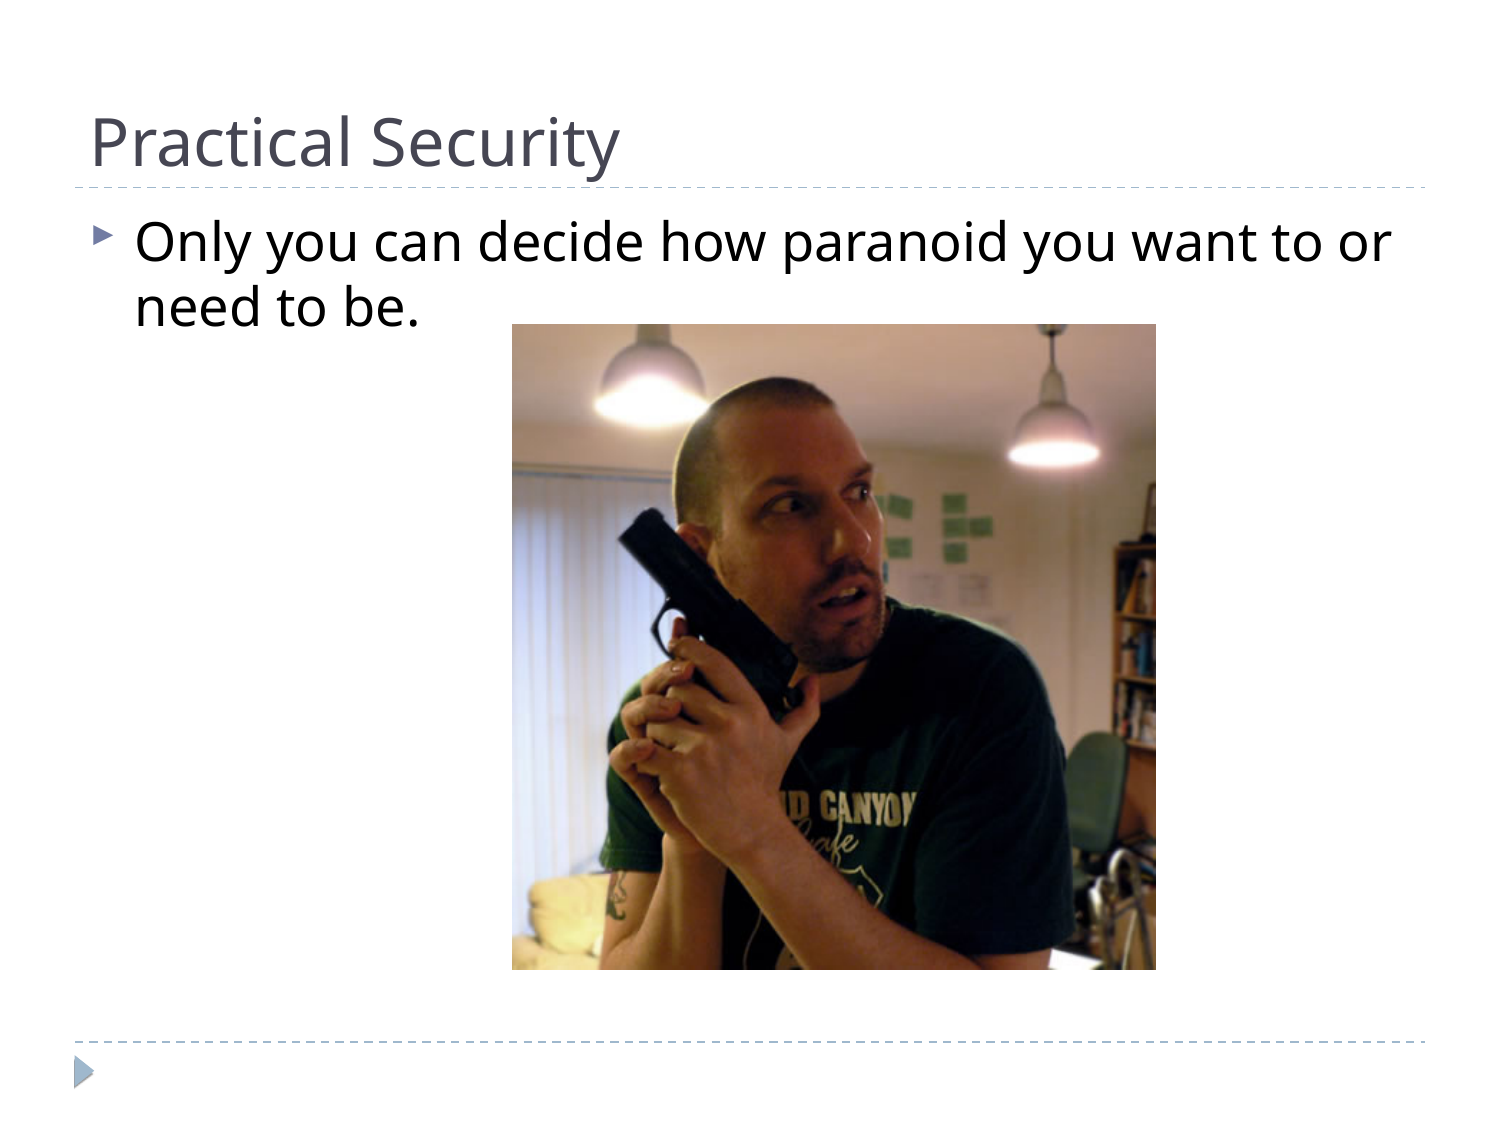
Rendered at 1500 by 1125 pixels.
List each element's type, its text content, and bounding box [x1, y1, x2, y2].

picture [512, 324, 1156, 970]
title Practical Security [75, 24, 1425, 188]
list Only you can decide how paranoid you want to or need to be. [75, 200, 1425, 1010]
